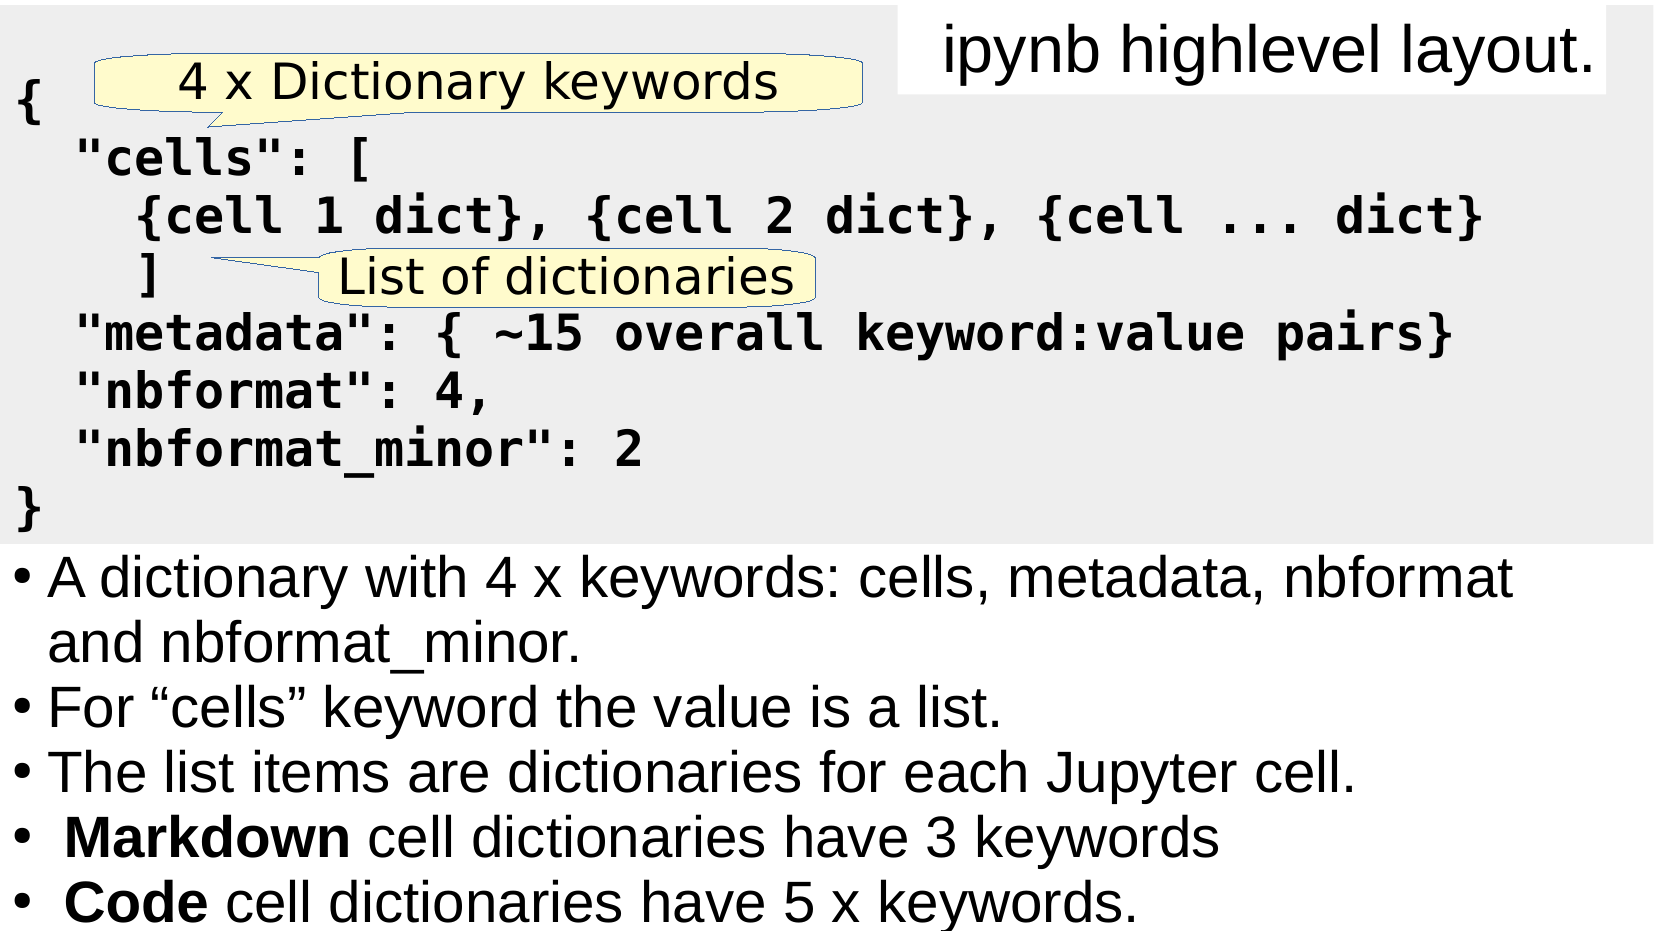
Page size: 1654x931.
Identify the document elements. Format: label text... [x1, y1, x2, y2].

text_box A dictionary with 4 x keywords: cells, metadata, nbformat and nbformat_minor. For “cells” keyword the value is a list. The list items are dictionaries for each Jupyter cell. Markdown cell dictionaries have 3 keywords Code cell dictionaries have 5 x keywords. [11, 544, 1536, 931]
text_box ipynb highlevel layout. [897, 5, 1607, 95]
text_box { "cells": [ {cell 1 dict}, {cell 2 dict}, {cell ... dict} ] "metadata": { ~15 overall keyword:value pairs} "nbformat": 4, "nbformat_minor": 2 } [0, 5, 1654, 544]
text_box List of dictionaries [211, 248, 816, 308]
text_box 4 x Dictionary keywords [94, 53, 863, 128]
